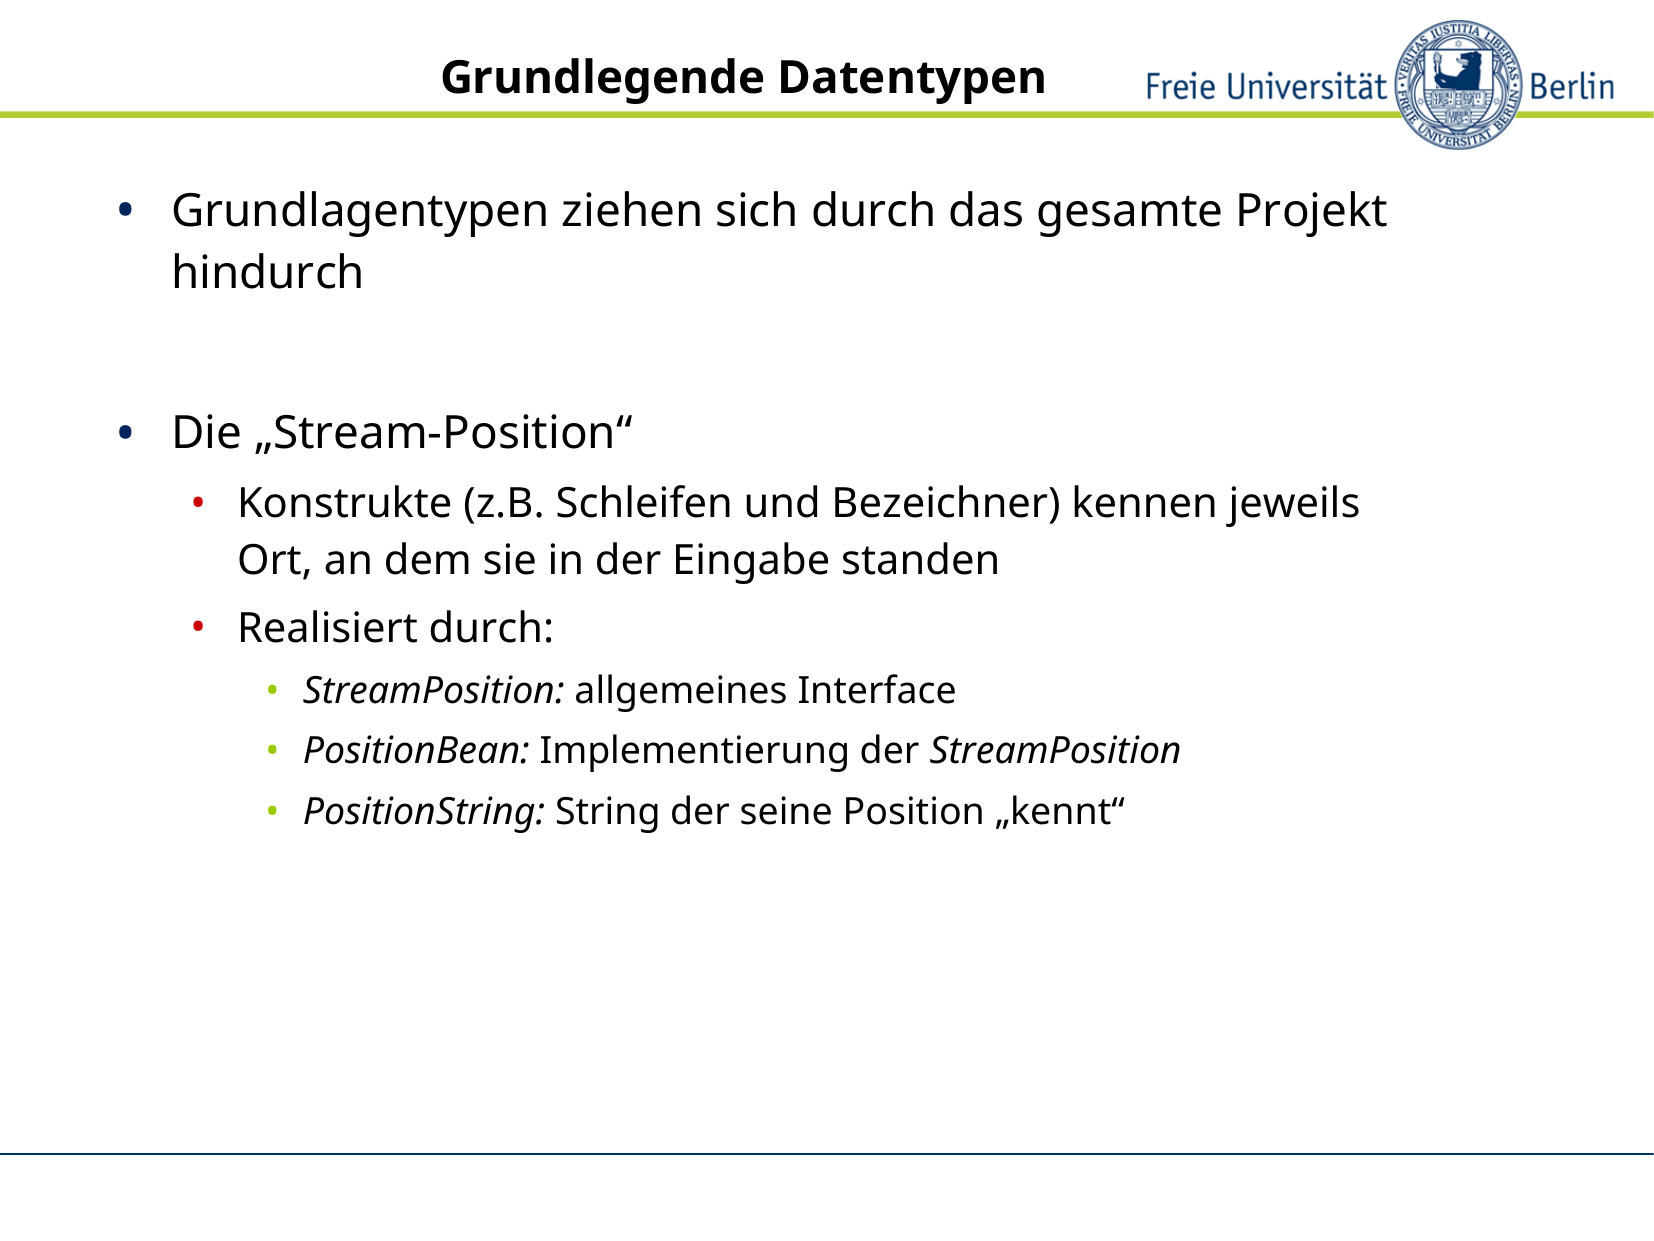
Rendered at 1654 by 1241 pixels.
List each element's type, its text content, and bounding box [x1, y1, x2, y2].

title Grundlegende Datentypen [422, 0, 1654, 152]
list Grundlagentypen ziehen sich durch das gesamte Projekt hindurch Die „Stream-Position“ Konstrukte (z.B. Schleifen und Bezeichner) kennen jeweils Ort, an dem sie in der Eingabe standen Realisiert durch: StreamPosition: allgemeines Interface PositionBean: Implementierung der StreamPosition PositionString: String der seine Position „kennt“ [115, 177, 1418, 771]
